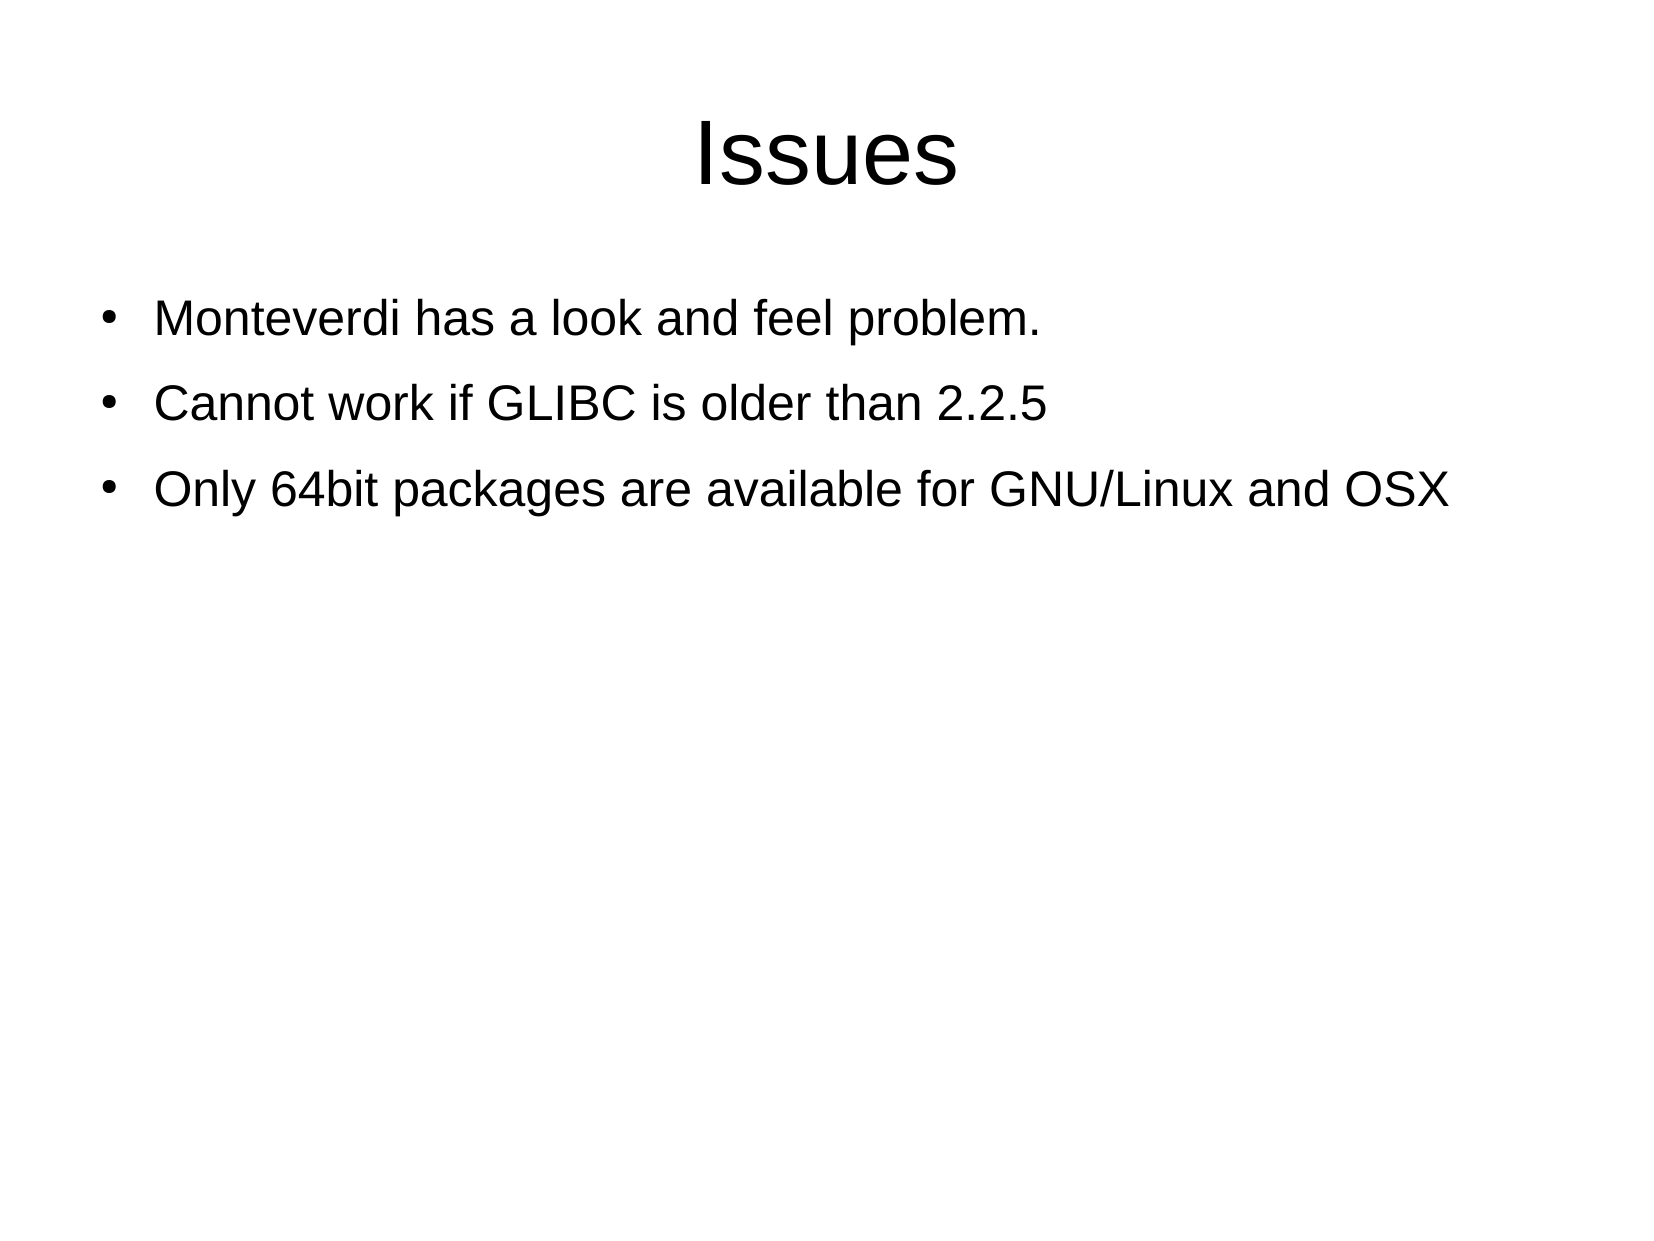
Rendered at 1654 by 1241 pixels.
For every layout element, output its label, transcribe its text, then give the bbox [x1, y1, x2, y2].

list Monteverdi has a look and feel problem. Cannot work if GLIBC is older than 2.2.5 Only 64bit packages are available for GNU/Linux and OSX [82, 290, 1571, 1010]
title Issues [82, 49, 1571, 257]
